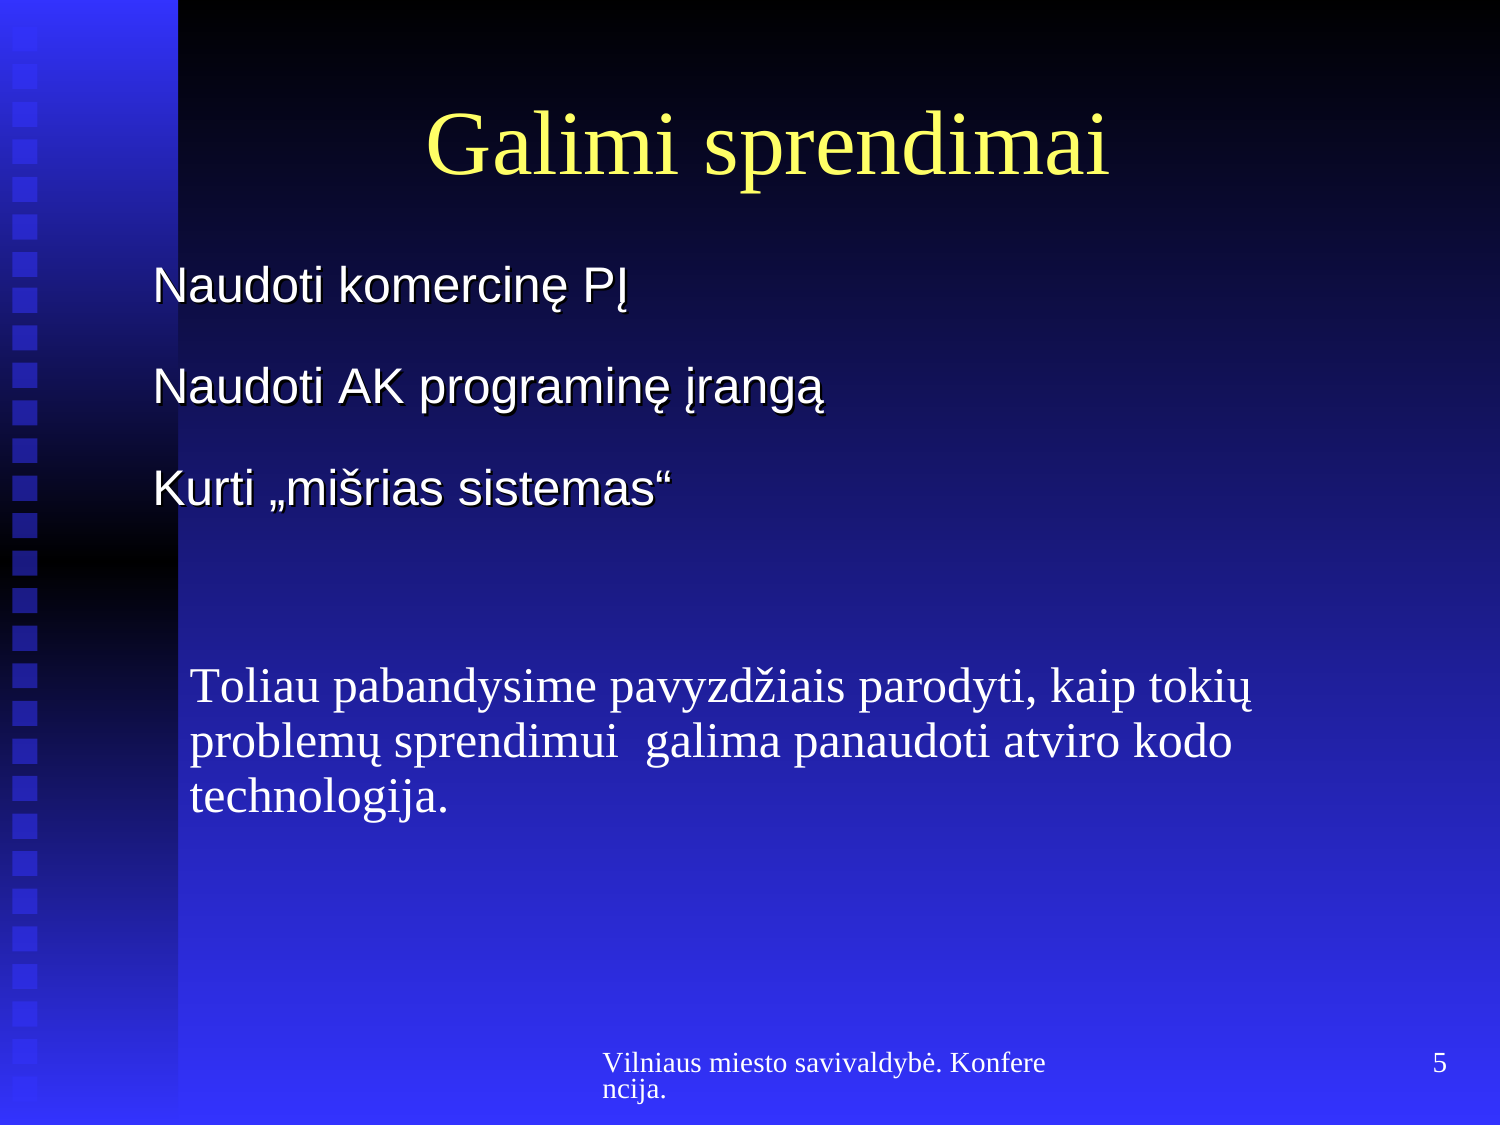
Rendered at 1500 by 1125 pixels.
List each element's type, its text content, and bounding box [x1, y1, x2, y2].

text_box Galimi sprendimai [99, 49, 1438, 238]
text_box Naudoti komercinę PĮ Naudoti AK programinę įrangą Kurti „mišrias sistemas“ [137, 200, 1500, 550]
text_box Toliau pabandysime pavyzdžiais parodyti, kaip tokių problemų sprendimui galima panaudoti atviro kodo technologija. [174, 649, 1363, 887]
